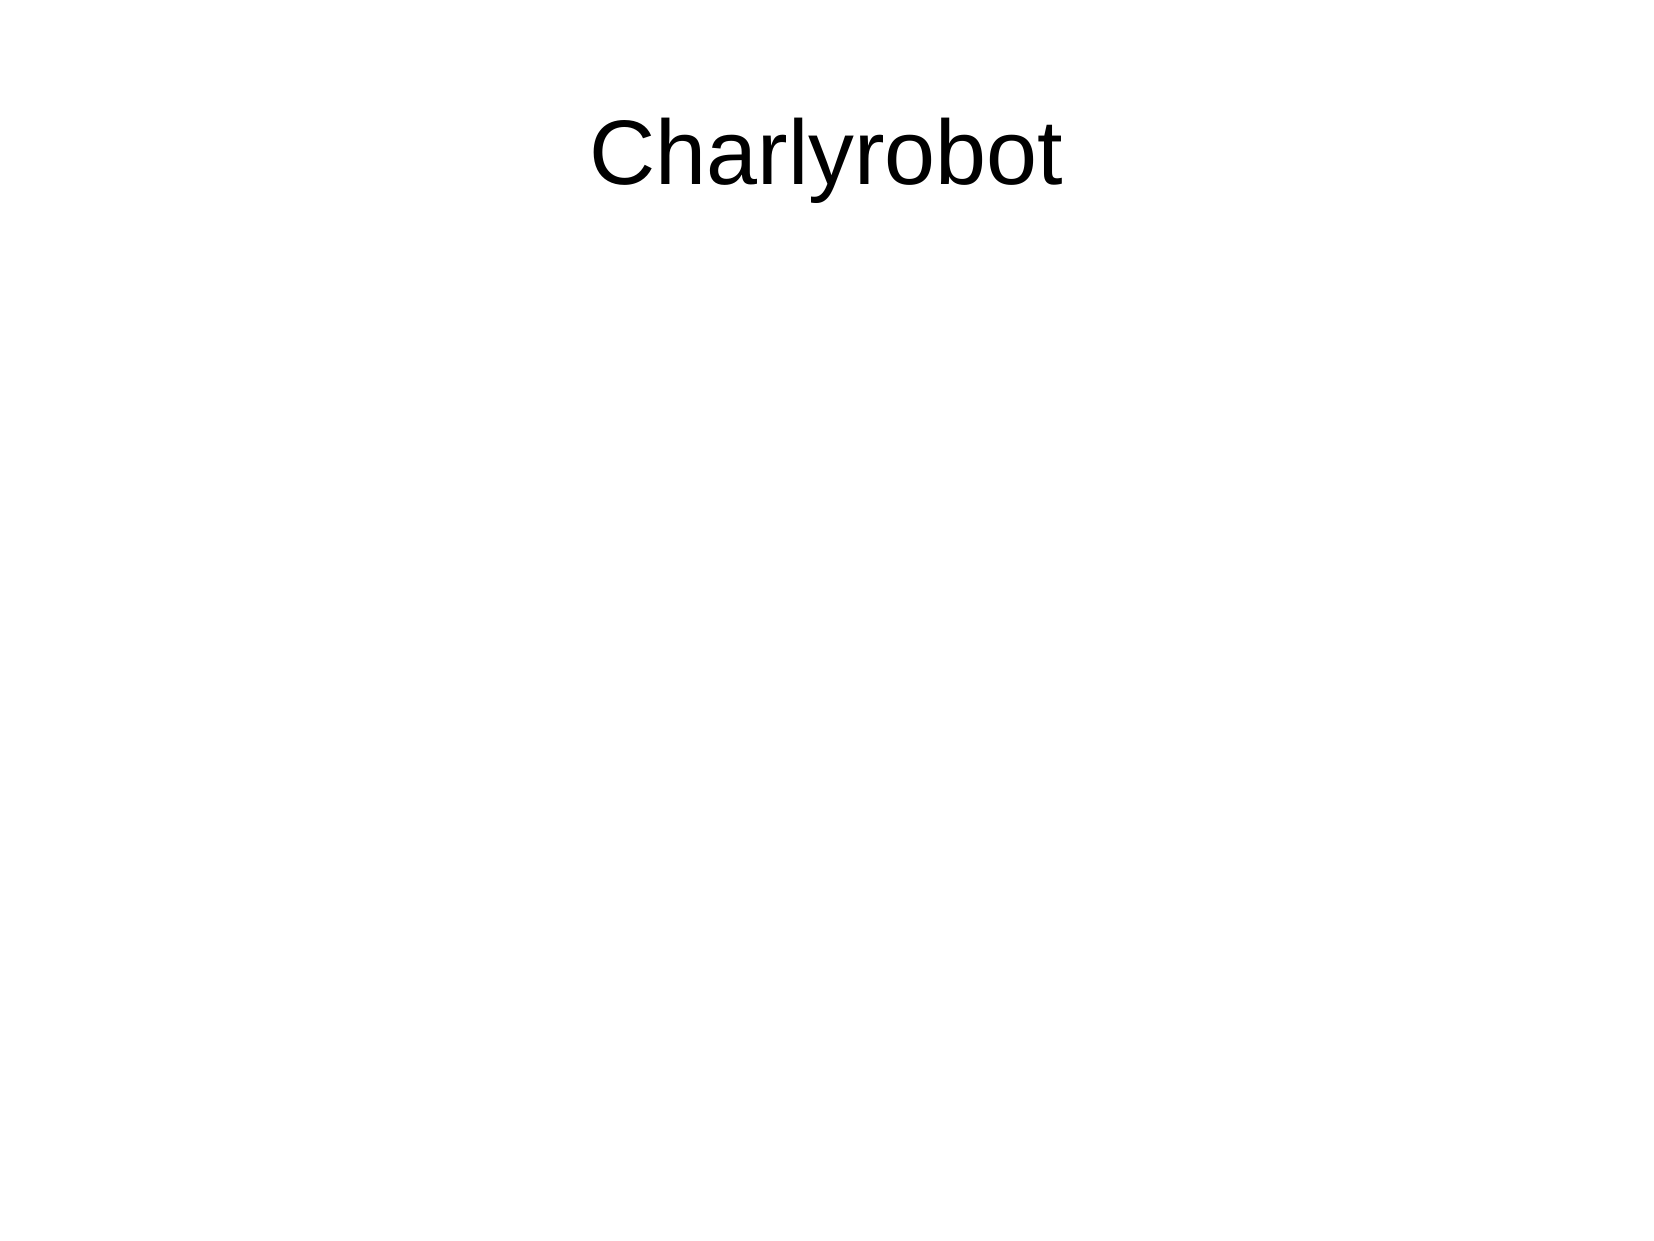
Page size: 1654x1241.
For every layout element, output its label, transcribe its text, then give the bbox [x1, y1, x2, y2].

title Charlyrobot [82, 49, 1571, 257]
